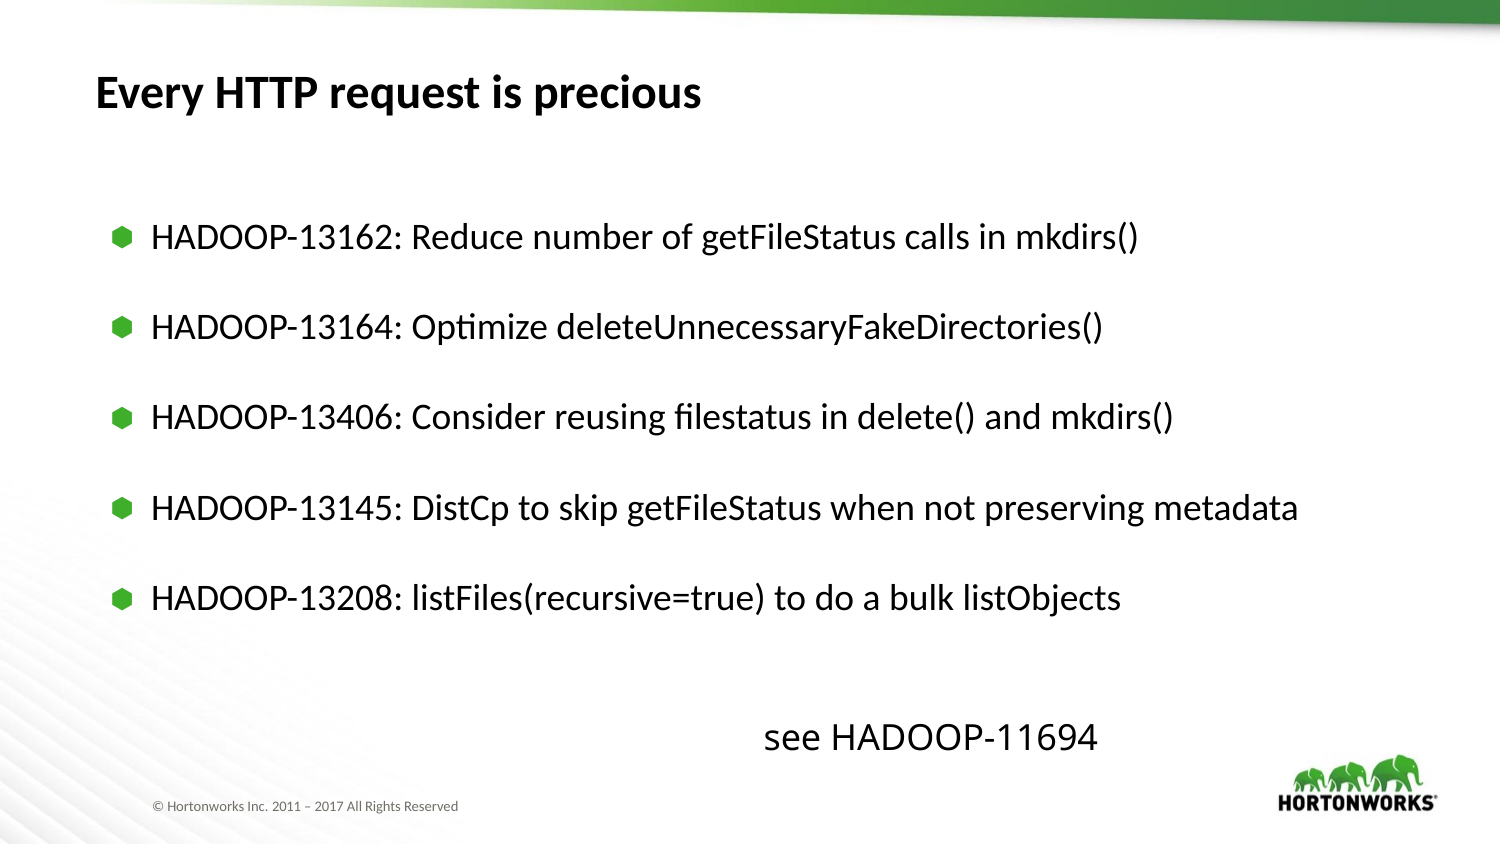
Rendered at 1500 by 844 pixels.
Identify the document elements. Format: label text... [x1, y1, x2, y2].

text_box see HADOOP-11694 [748, 707, 1114, 766]
title Every HTTP request is precious [86, 69, 1437, 119]
list HADOOP-13162: Reduce number of getFileStatus calls in mkdirs() HADOOP-13164: Optimize deleteUnnecessaryFakeDirectories() HADOOP-13406: Consider reusing filestatus in delete() and mkdirs() HADOOP-13145: DistCp to skip getFileStatus when not preserving metadata HADOOP-13208: listFiles(recursive=true) to do a bulk listObjects [99, 179, 1359, 702]
picture [0, 0, 1500, 844]
